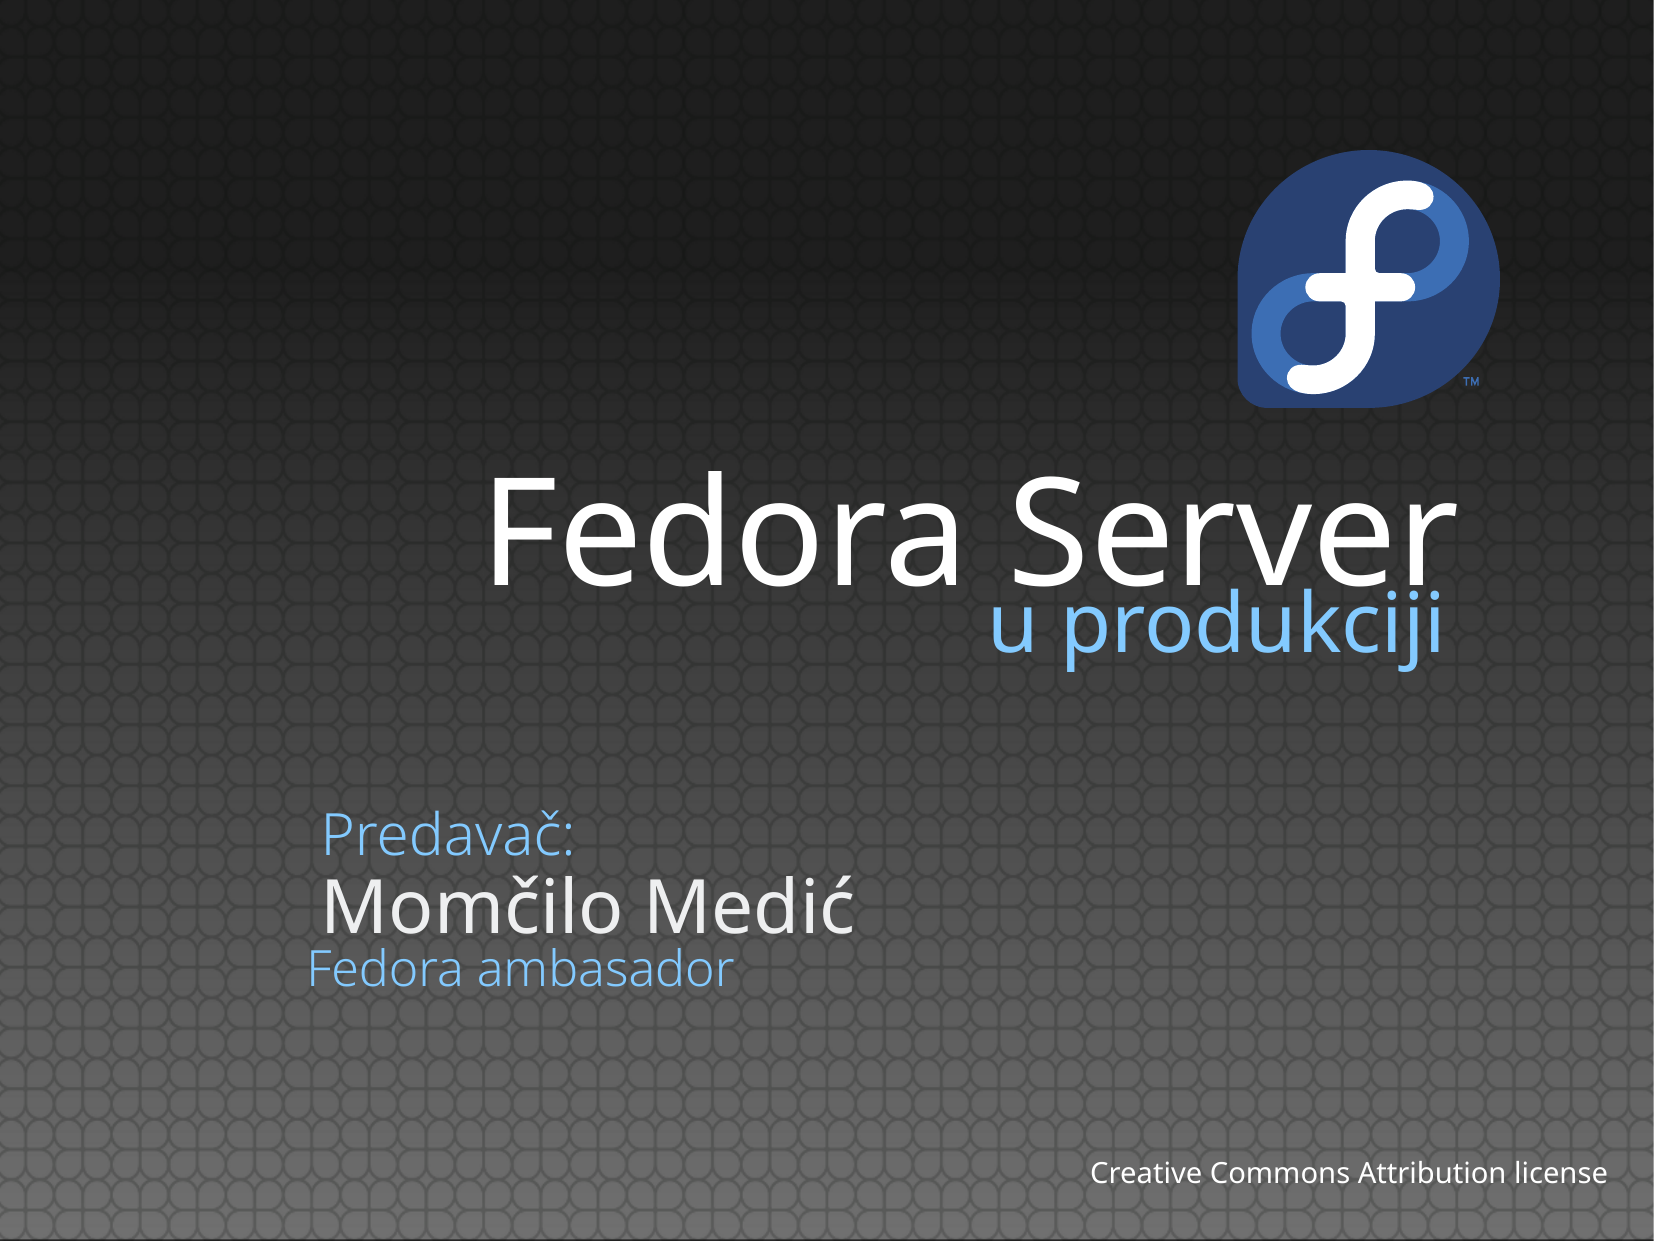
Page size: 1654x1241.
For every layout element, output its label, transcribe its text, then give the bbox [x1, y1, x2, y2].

text_box Creative Commons Attribution license [64, 1144, 1624, 1229]
text_box Fedora ambasador [291, 925, 789, 999]
text_box Predavač: [305, 785, 681, 869]
subtitle u produkciji [100, 607, 1447, 669]
text_box Fedora Server [37, 417, 1475, 607]
picture [0, 0, 1654, 1241]
text_box Momčilo Medić [305, 846, 1057, 949]
